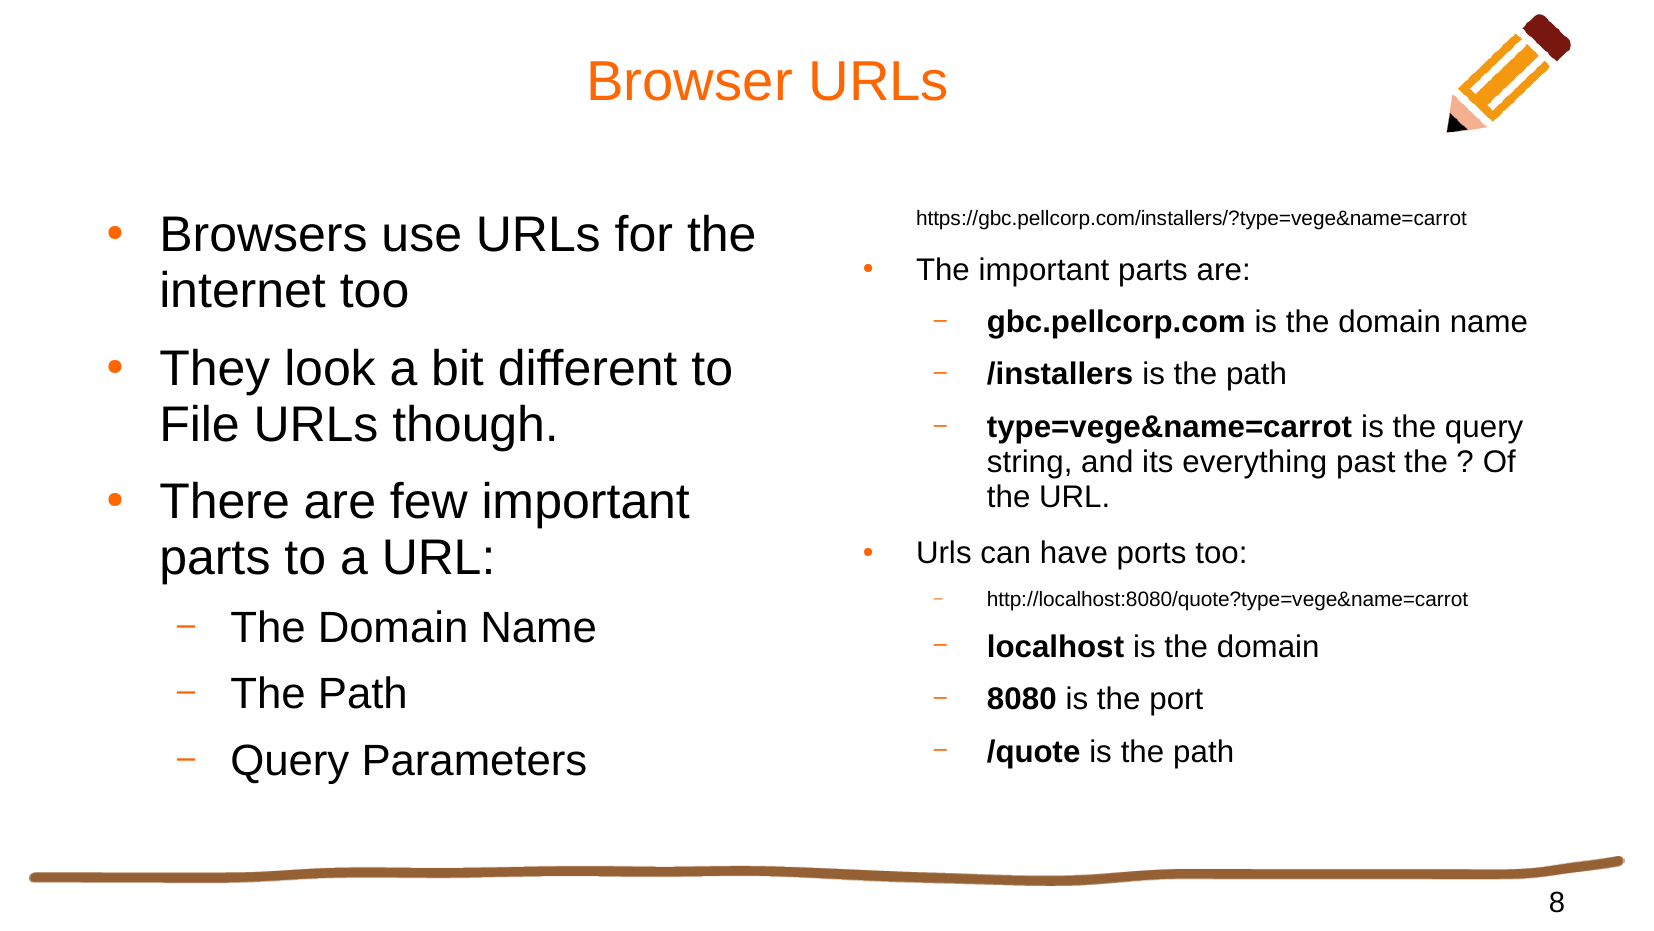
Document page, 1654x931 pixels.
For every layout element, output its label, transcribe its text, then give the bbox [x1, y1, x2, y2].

title Browser URLs [88, 29, 1447, 133]
picture [29, 856, 1625, 886]
picture [1446, 14, 1571, 133]
list https://gbc.pellcorp.com/installers/?type=vege&name=carrot The important parts are: gbc.pellcorp.com is the domain name /installers is the path type=vege&name=carrot is the query string, and its everything past the ? Of the URL. Urls can have ports too: http://localhost:8080/quote?type=vege&name=carrot localhost is the domain 8080 is the port /quote is the path [845, 206, 1566, 857]
list Browsers use URLs for the internet too They look a bit different to File URLs though. There are few important parts to a URL: The Domain Name The Path Query Parameters [88, 206, 809, 857]
